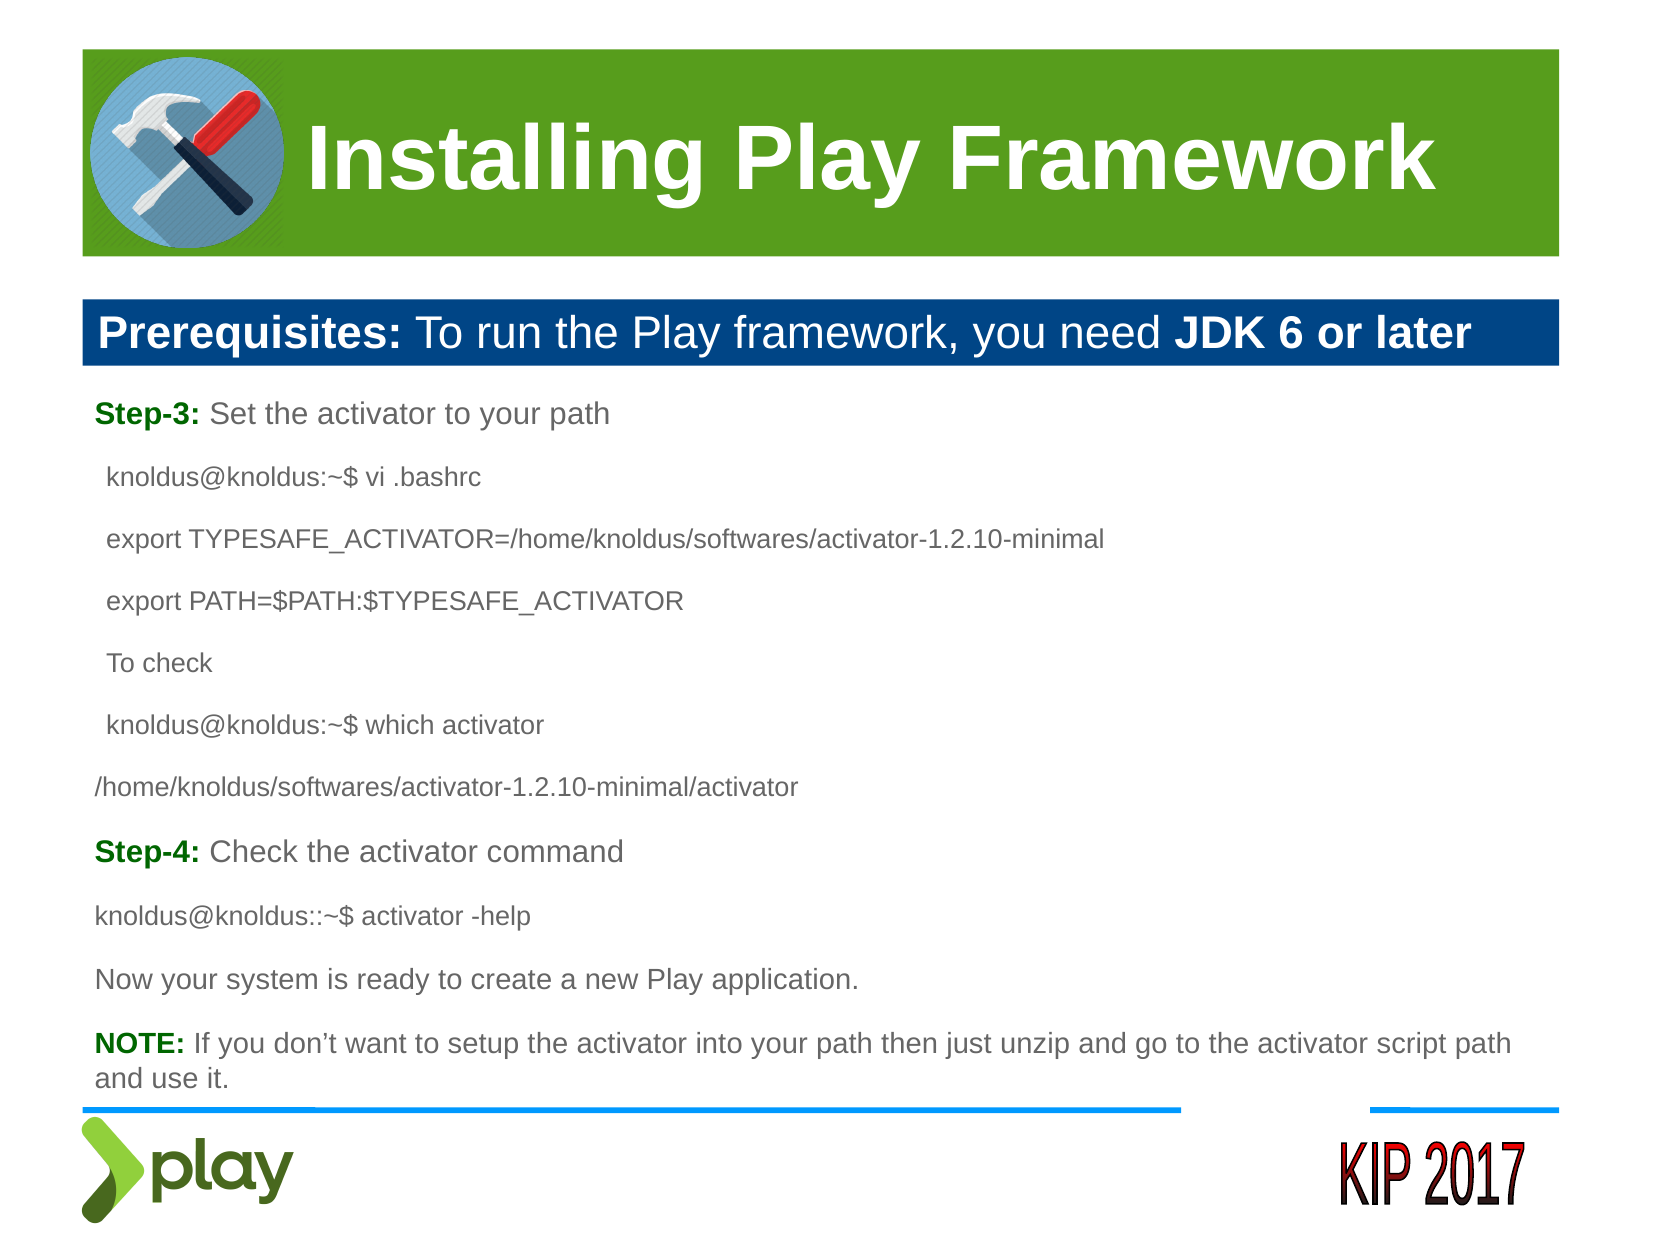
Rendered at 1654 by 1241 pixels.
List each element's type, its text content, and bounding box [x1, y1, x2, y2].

text_box Prerequisites: To run the Play framework, you need JDK 6 or later [82, 299, 1560, 366]
picture [90, 57, 284, 249]
title Installing Play Framework [82, 49, 1560, 257]
picture [68, 1111, 302, 1229]
subtitle Step-3: Set the activator to your path knoldus@knoldus:~$ vi .bashrc export TYPESAFE_ACTIVATOR=/home/knoldus/softwares/activator-1.2.10-minimal export PATH=$PATH:$TYPESAFE_ACTIVATOR To check knoldus@knoldus:~$ which activator /home/knoldus/softwares/activator-1.2.10-minimal/activator Step-4: Check the activator command knoldus@knoldus::~$ activator -help Now your system is ready to create a new Play application. NOTE: If you don’t want to setup the activator into your path then just unzip and go to the activator script path and use it. [94, 381, 1548, 1106]
